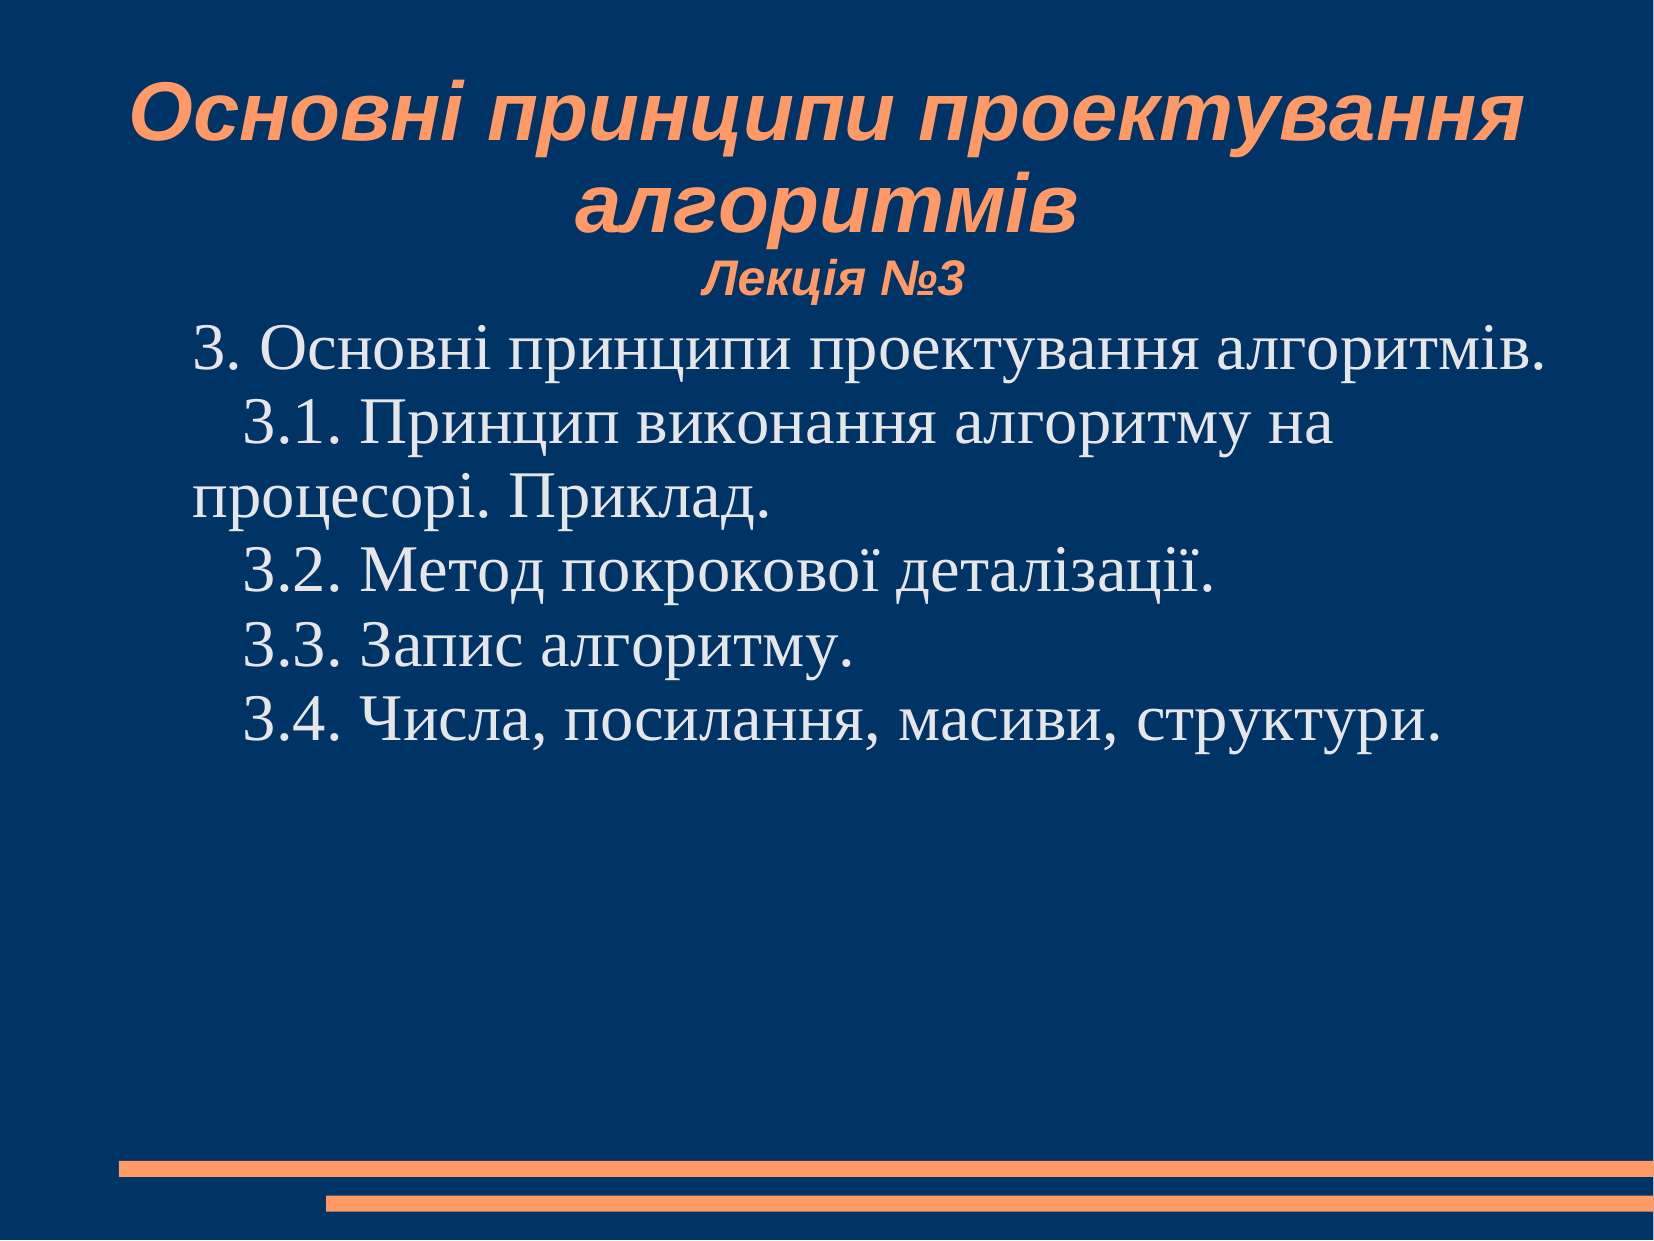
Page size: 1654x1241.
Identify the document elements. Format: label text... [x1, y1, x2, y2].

list 3. Основні принципи проектування алгоритмів. 3.1. Принцип виконання алгоритму на процесорі. Приклад. 3.2. Метод покрокової деталізації. 3.3. Запис алгоритму. 3.4. Числа, посилання, масиви, структури. [121, 310, 1561, 1121]
title Основні принципи проектування алгоритмів Лекція №3 [121, 46, 1534, 325]
